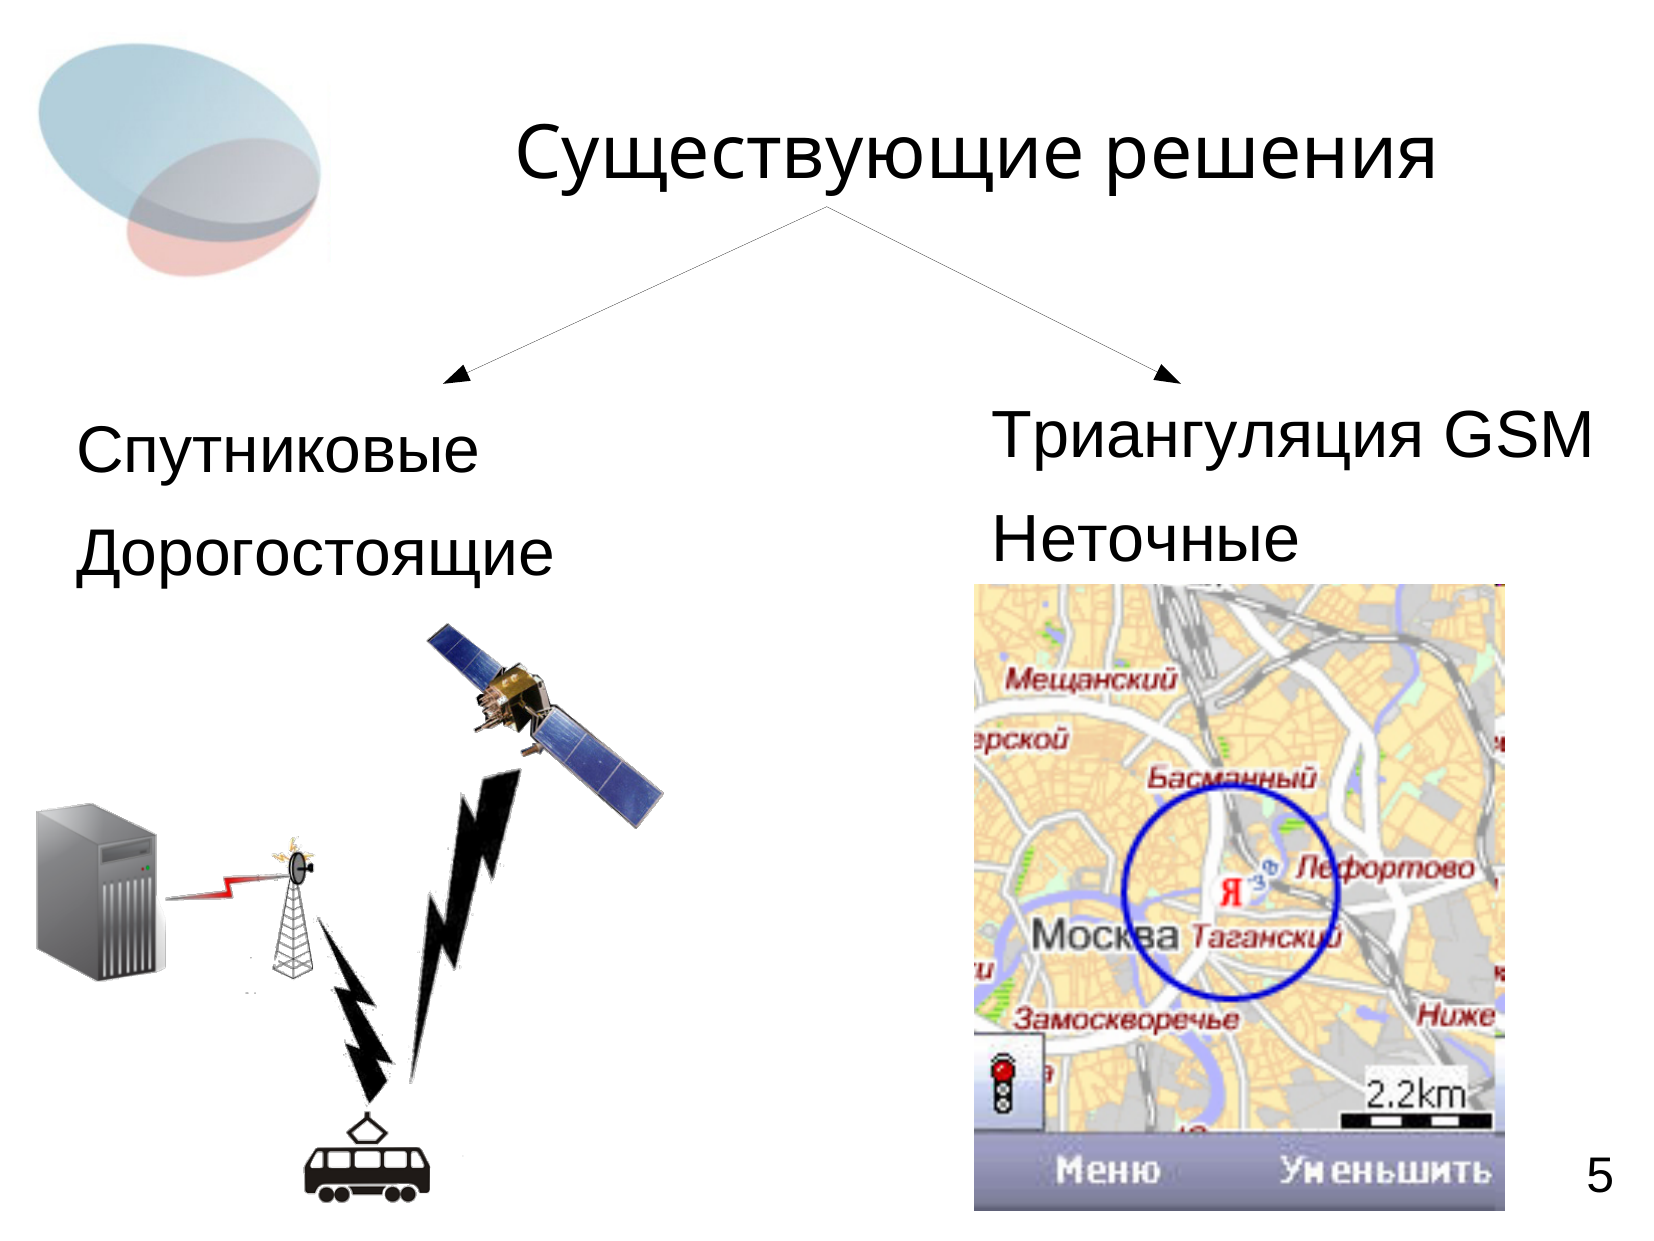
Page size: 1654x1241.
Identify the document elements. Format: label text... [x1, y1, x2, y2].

text_box Существующие решения [383, 49, 1571, 257]
text_box Существующие решения [721, 208, 925, 257]
text_box 5 [1571, 1140, 1629, 1212]
picture [974, 584, 1505, 1211]
picture [29, 29, 331, 293]
picture [29, 620, 667, 1215]
list Триангуляция GSM Неточные [974, 397, 1654, 591]
list Спутниковые Дорогостоящие [59, 413, 804, 591]
